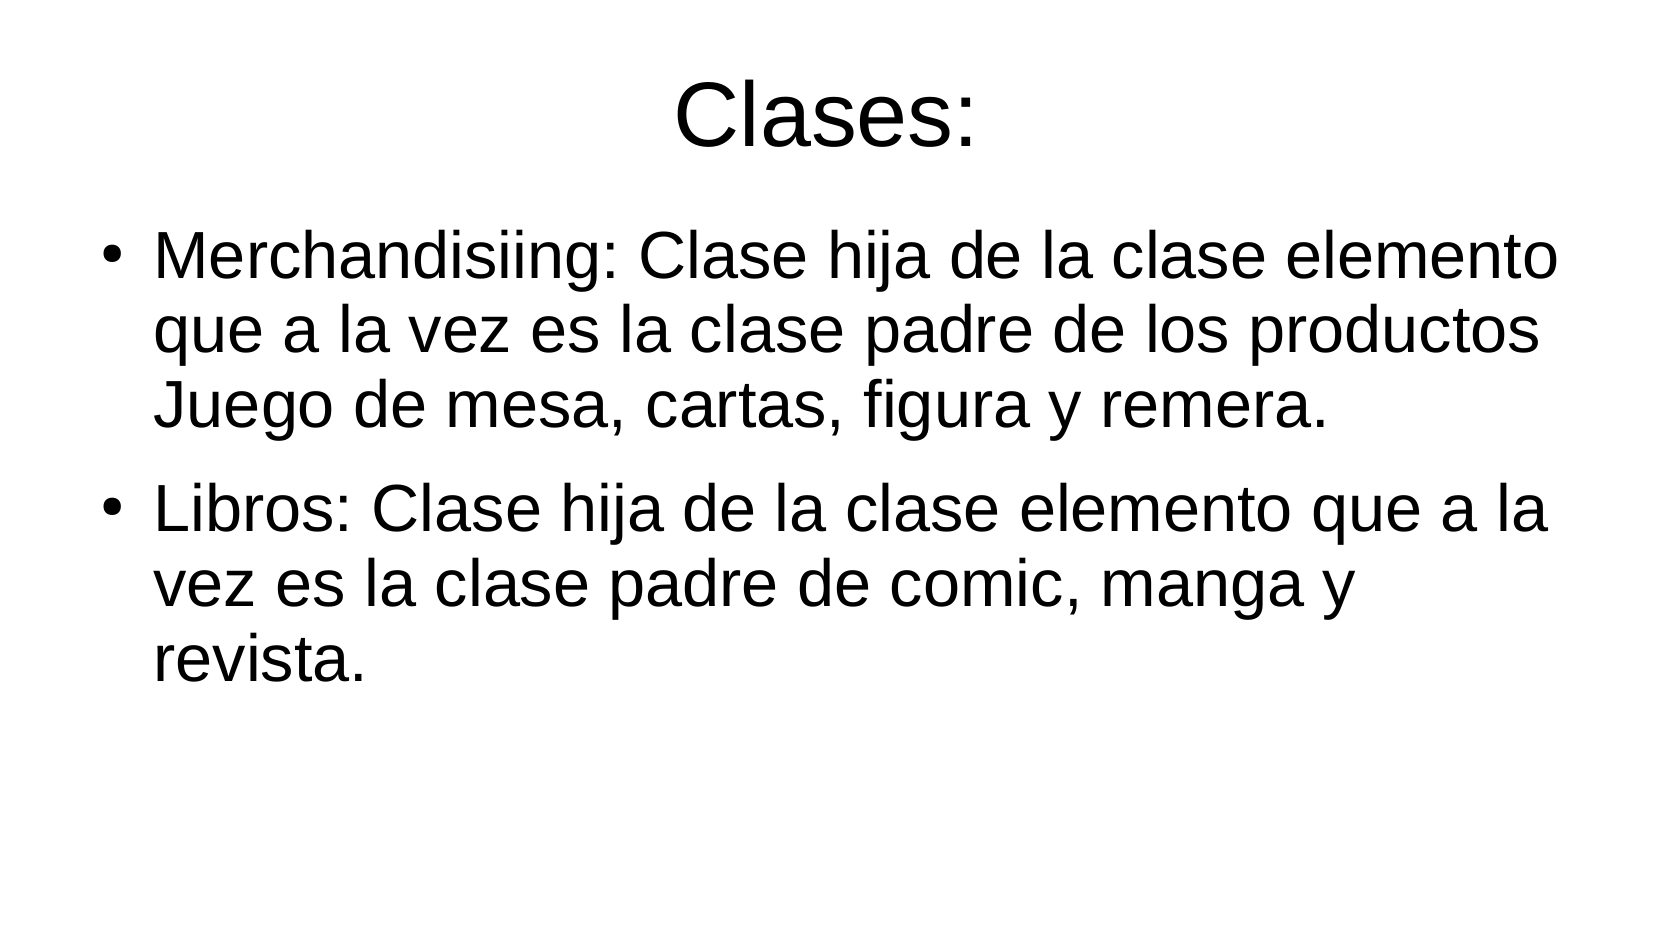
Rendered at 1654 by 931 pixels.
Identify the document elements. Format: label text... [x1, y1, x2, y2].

title Clases: [82, 37, 1571, 193]
list Merchandisiing: Clase hija de la clase elemento que a la vez es la clase padre de los productos Juego de mesa, cartas, figura y remera. Libros: Clase hija de la clase elemento que a la vez es la clase padre de comic, manga y revista. [82, 217, 1571, 758]
